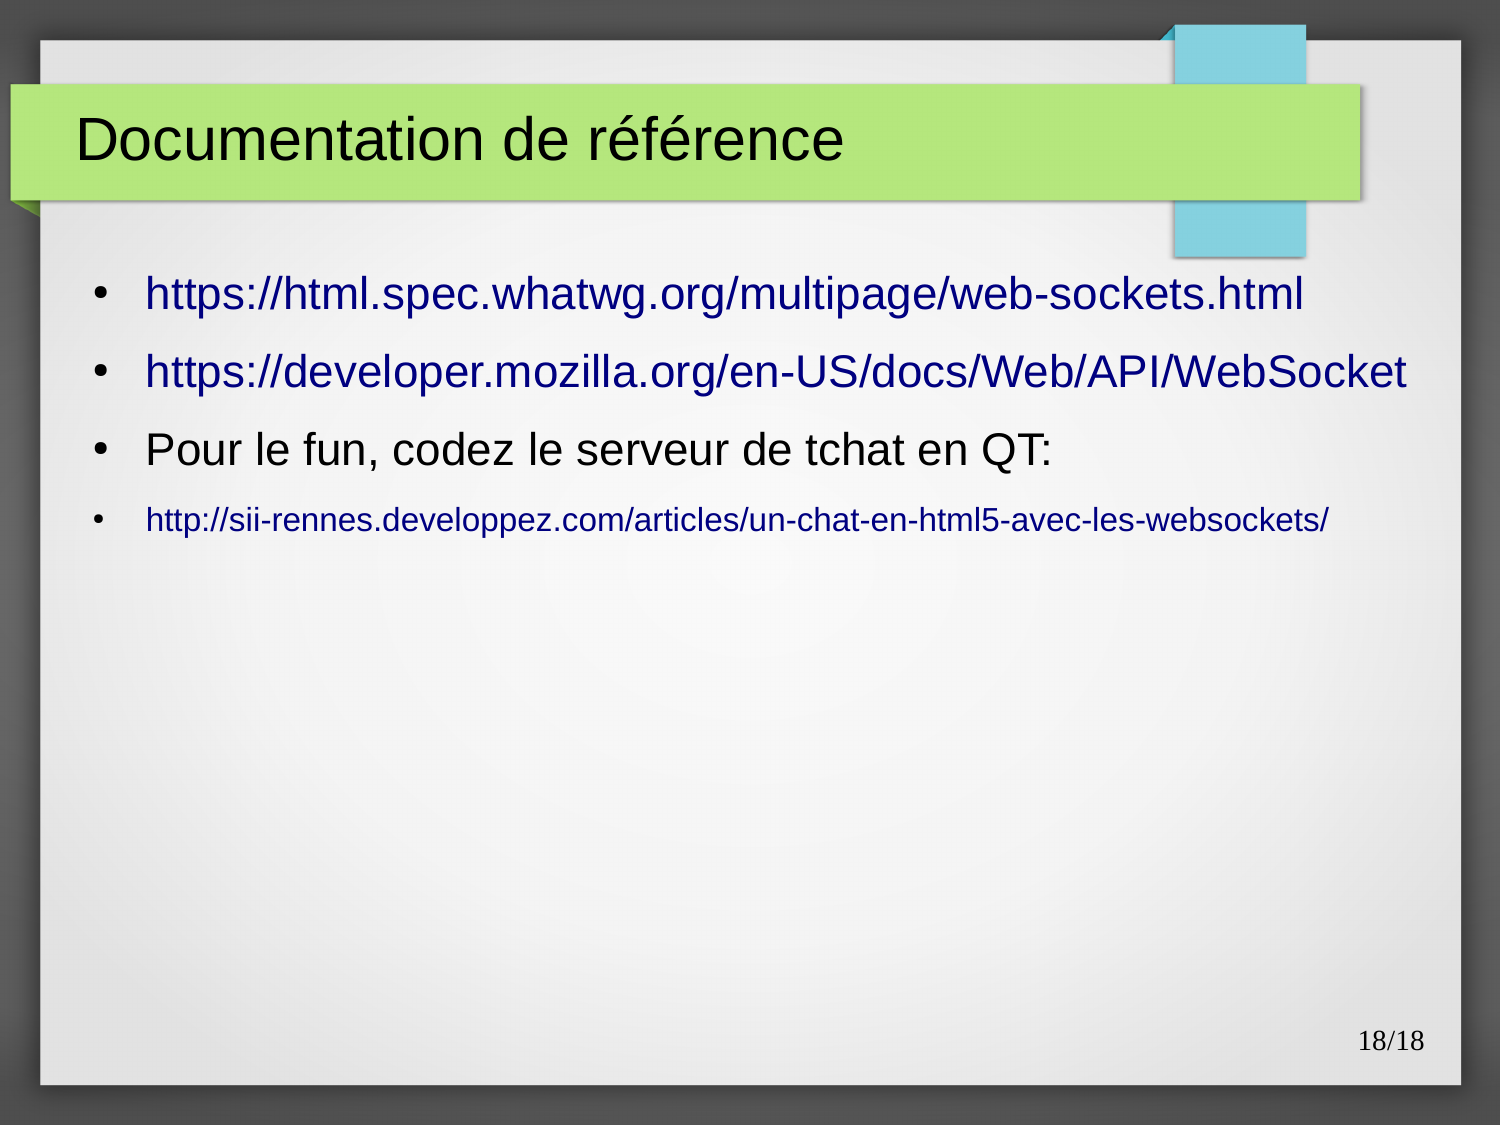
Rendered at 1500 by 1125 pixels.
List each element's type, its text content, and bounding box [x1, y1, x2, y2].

title Documentation de référence [75, 85, 1147, 193]
picture [0, 0, 1500, 1125]
list https://html.spec.whatwg.org/multipage/web-sockets.html https://developer.mozilla.org/en-US/docs/Web/API/WebSocket Pour le fun, codez le serveur de tchat en QT: http://sii-rennes.developpez.com/articles/un-chat-en-html5-avec-les-websockets/ [75, 267, 1426, 921]
